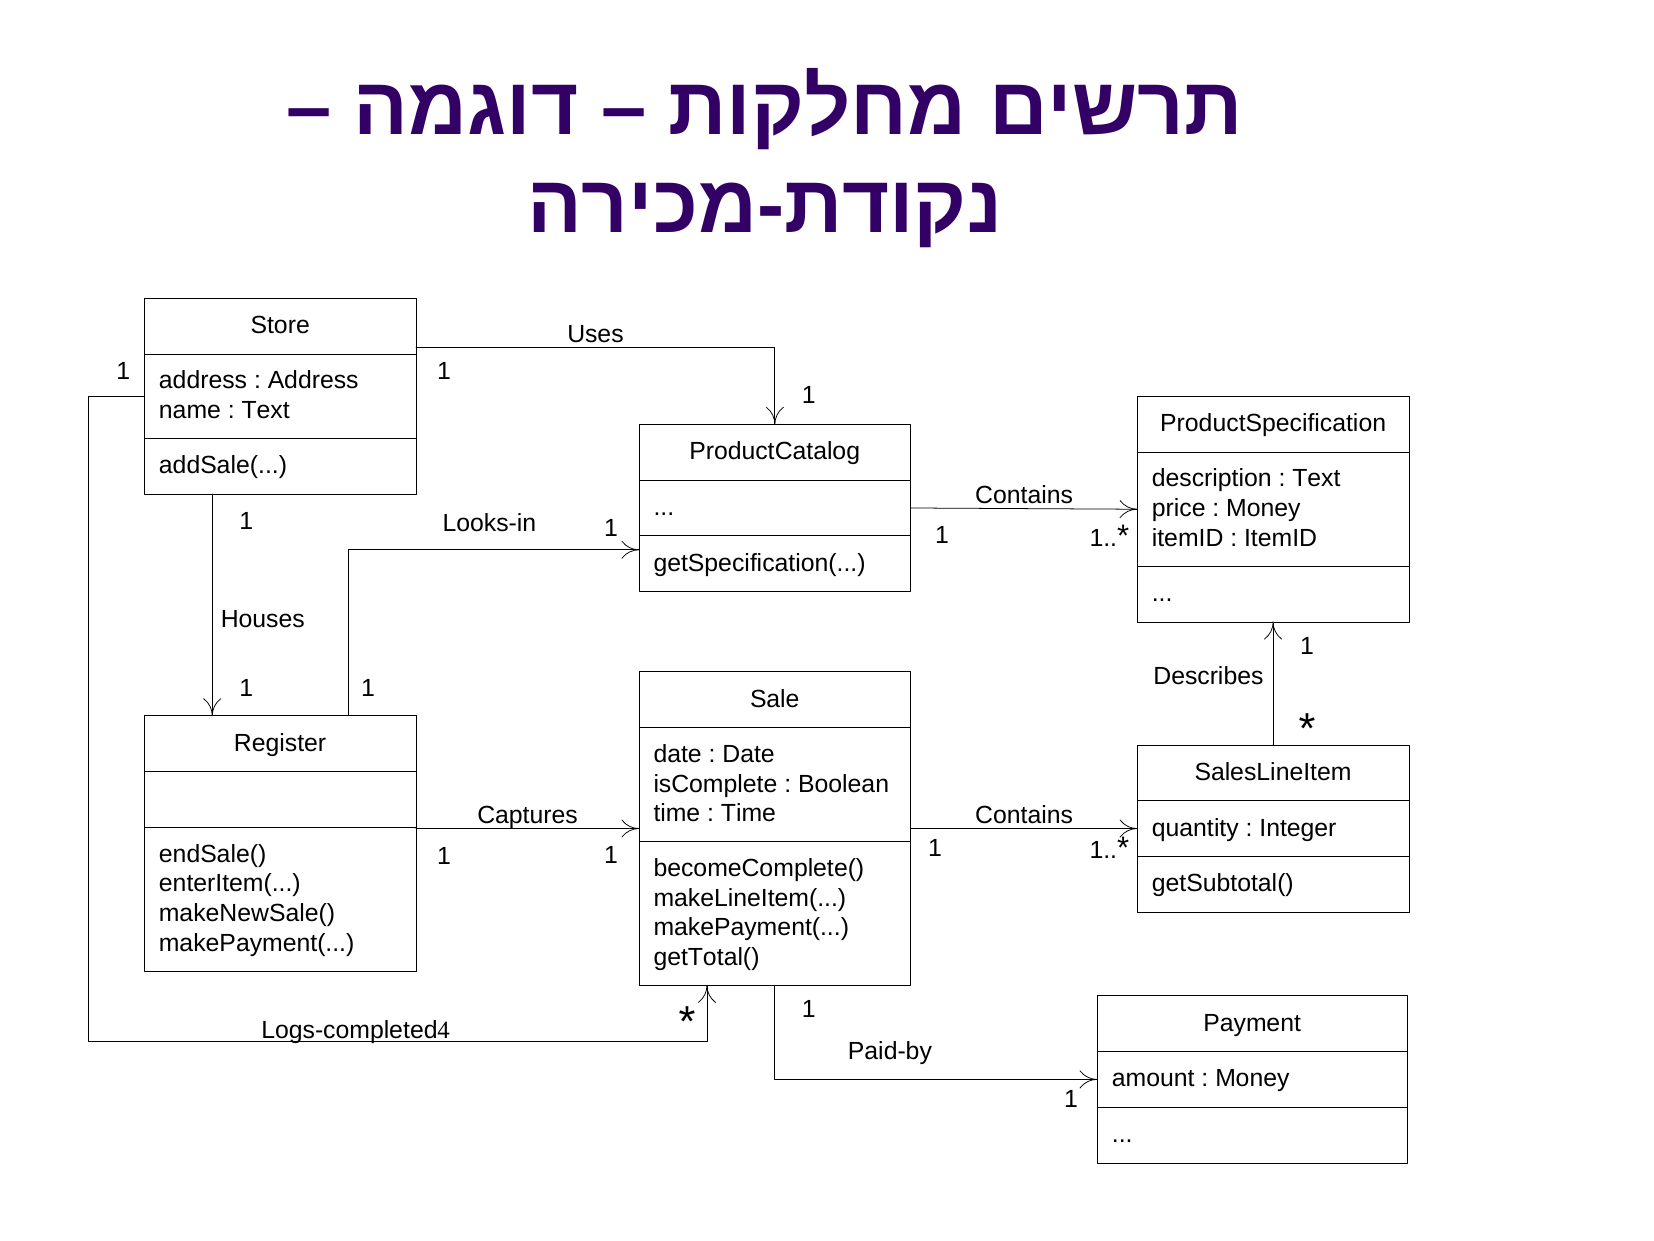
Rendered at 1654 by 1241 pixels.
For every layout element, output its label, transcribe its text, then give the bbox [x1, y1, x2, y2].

title תרשים מחלקות – דוגמה – נקודת-מכירה [82, 22, 1447, 257]
chart [84, 294, 1413, 1167]
